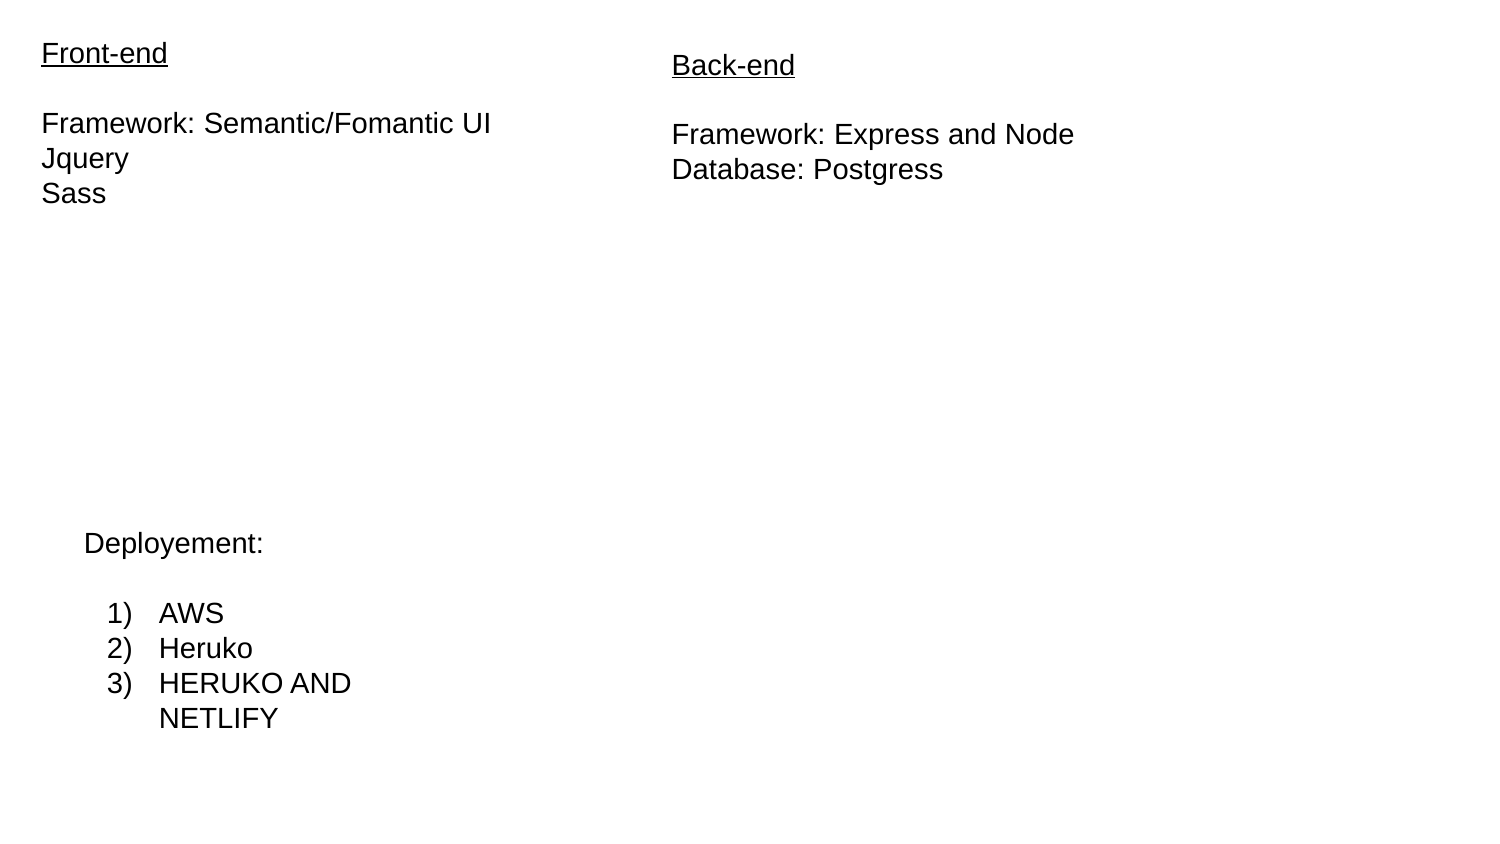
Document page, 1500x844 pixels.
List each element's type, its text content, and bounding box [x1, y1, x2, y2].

text_box Deployement: AWS Heruko HERUKO AND NETLIFY [68, 509, 427, 781]
text_box Back-end Framework: Express and Node Database: Postgress [656, 30, 1220, 257]
text_box Front-end Framework: Semantic/Fomantic UI Jquery Sass [26, 19, 590, 395]
